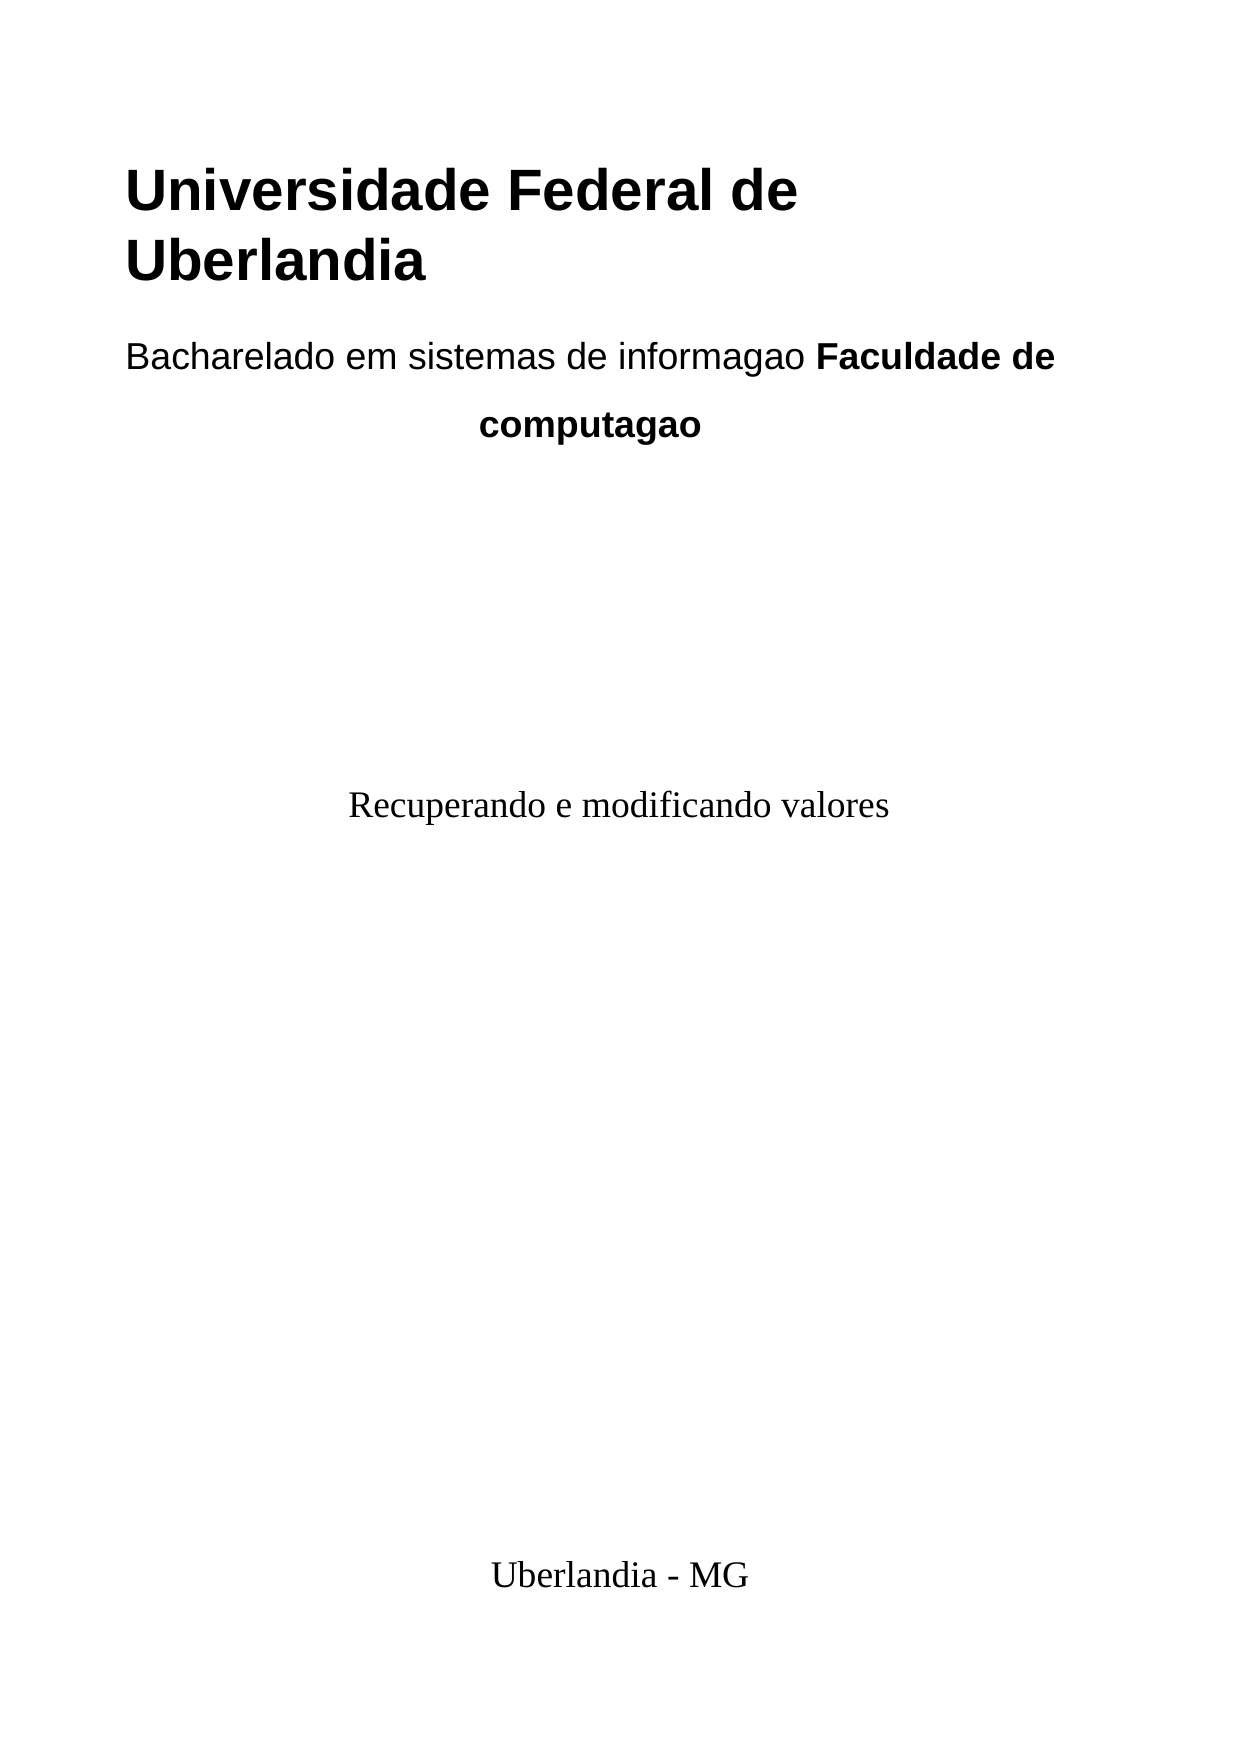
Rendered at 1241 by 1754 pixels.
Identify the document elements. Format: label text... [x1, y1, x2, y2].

text_box Recuperando e modificando valores [342, 780, 897, 820]
text_box Universidade Federal de Uberlandia Bacharelado em sistemas de informagao Faculdade de computagao [125, 152, 1117, 336]
text_box Uberlandia - MG [485, 1550, 755, 1583]
